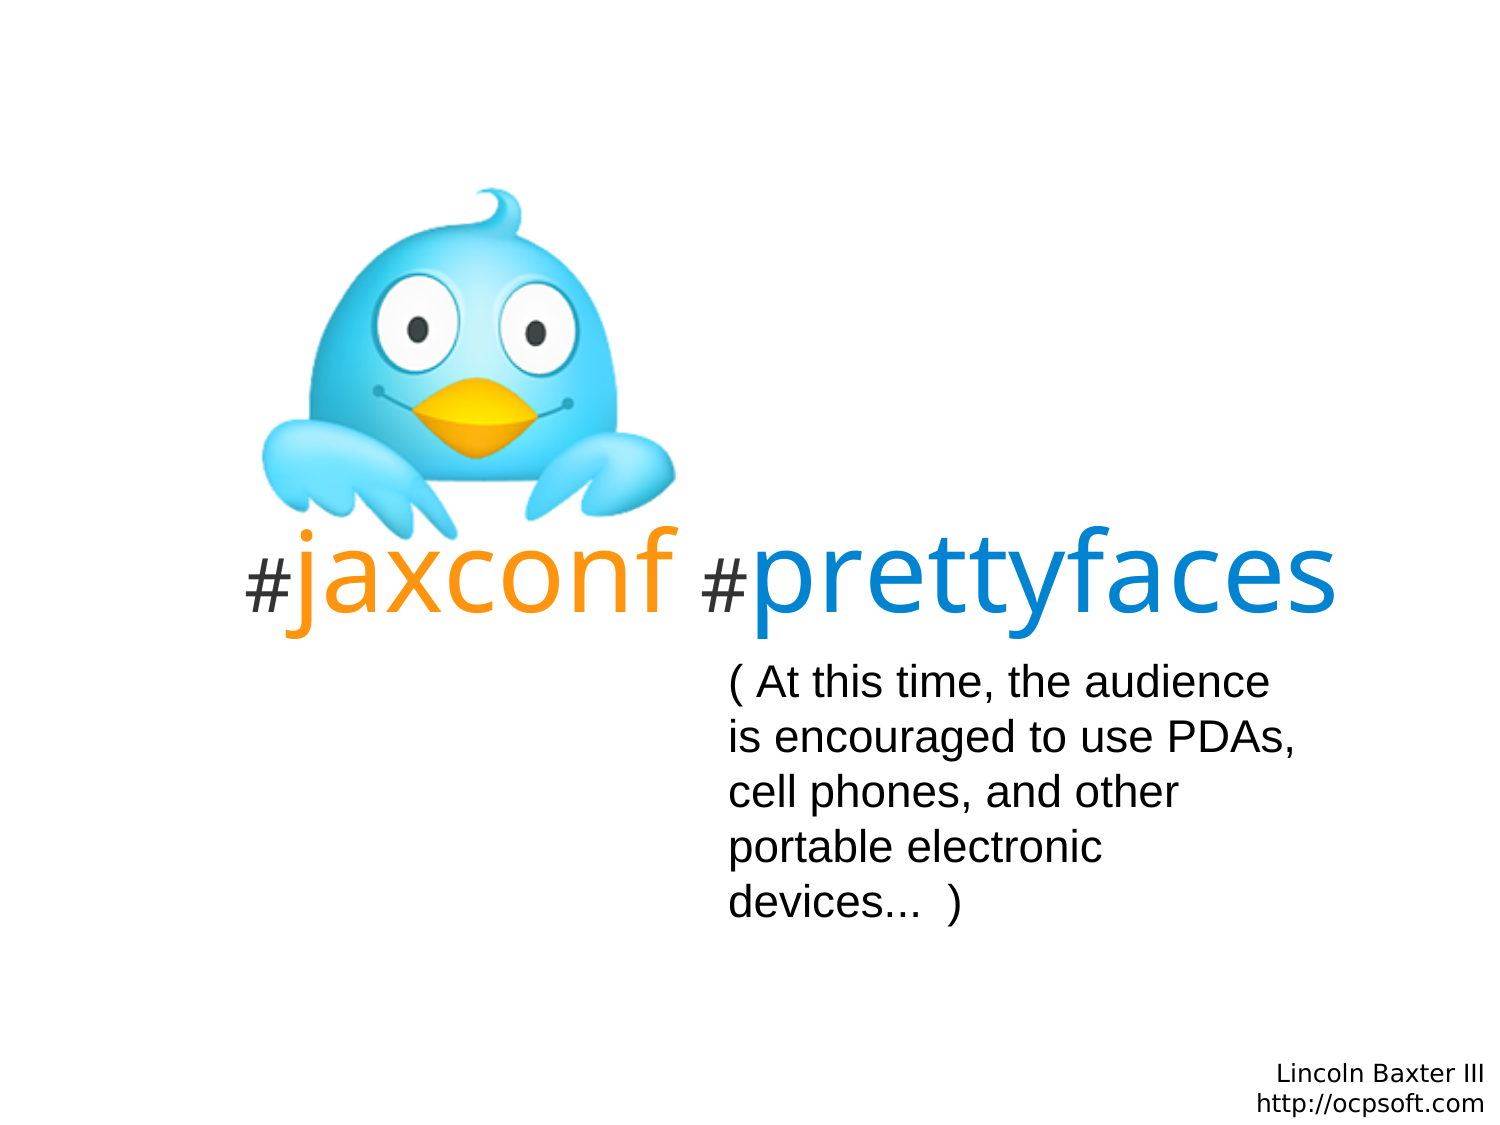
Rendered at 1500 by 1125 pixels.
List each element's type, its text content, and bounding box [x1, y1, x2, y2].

text_box #jaxconf #prettyfaces [217, 493, 1367, 643]
text_box ( At this time, the audience is encouraged to use PDAs, cell phones, and other portable electronic devices... ) [713, 644, 1314, 989]
picture [261, 136, 678, 493]
